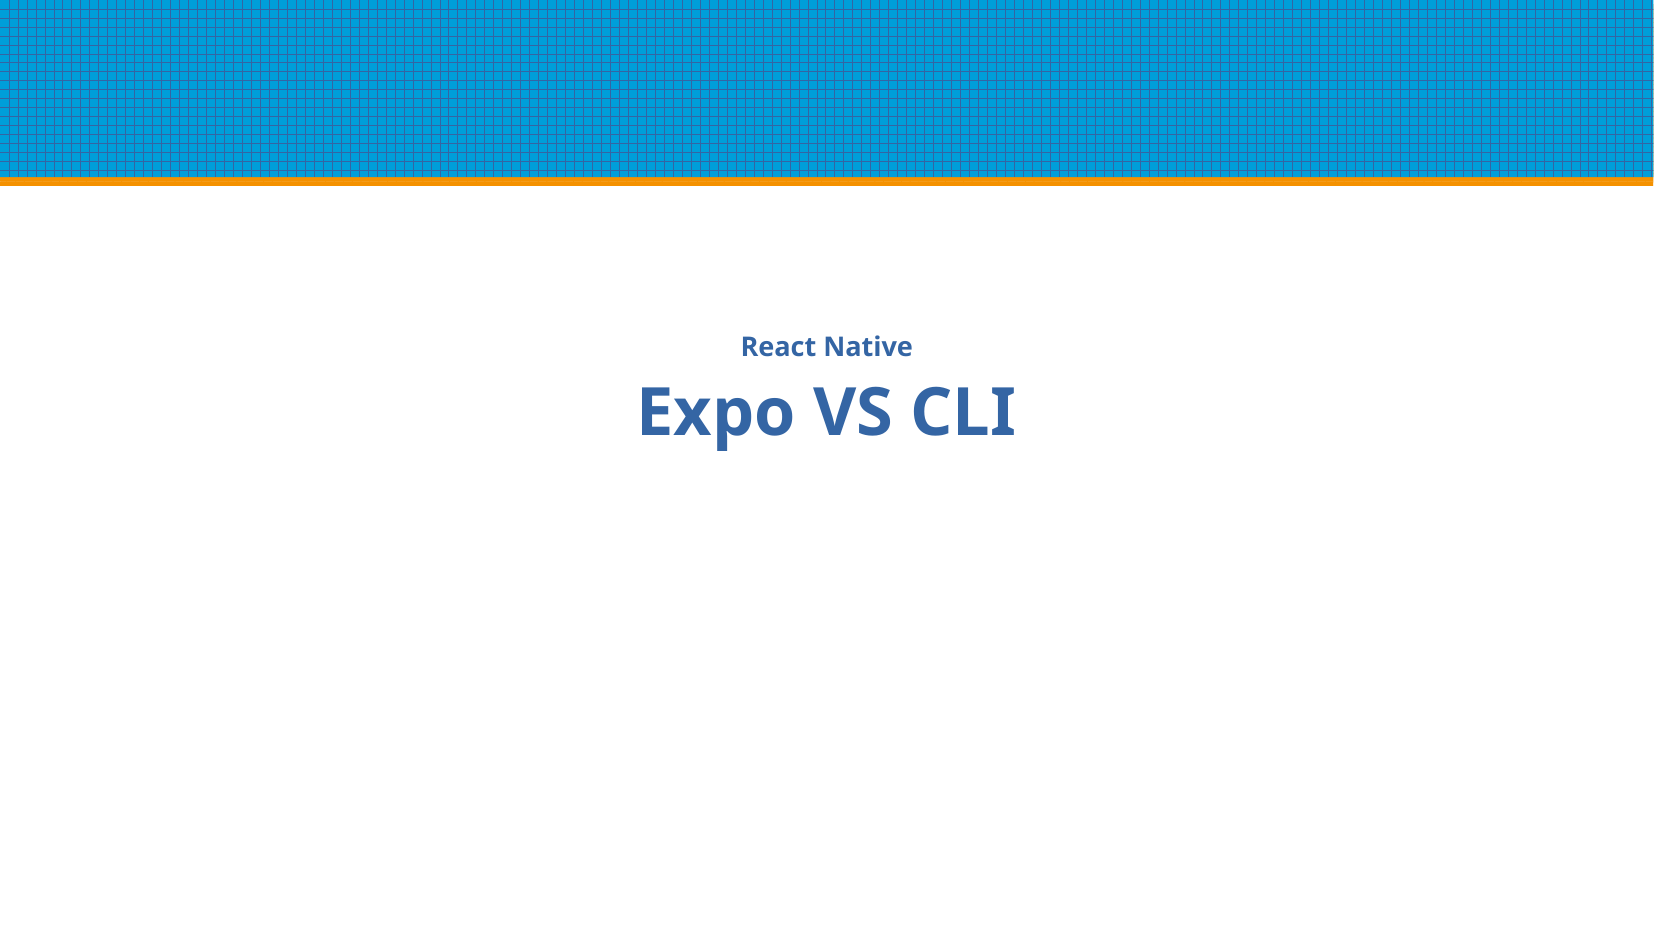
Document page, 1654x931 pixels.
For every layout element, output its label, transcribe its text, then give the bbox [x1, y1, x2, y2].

subtitle React Native Expo VS CLI [82, 14, 1571, 768]
